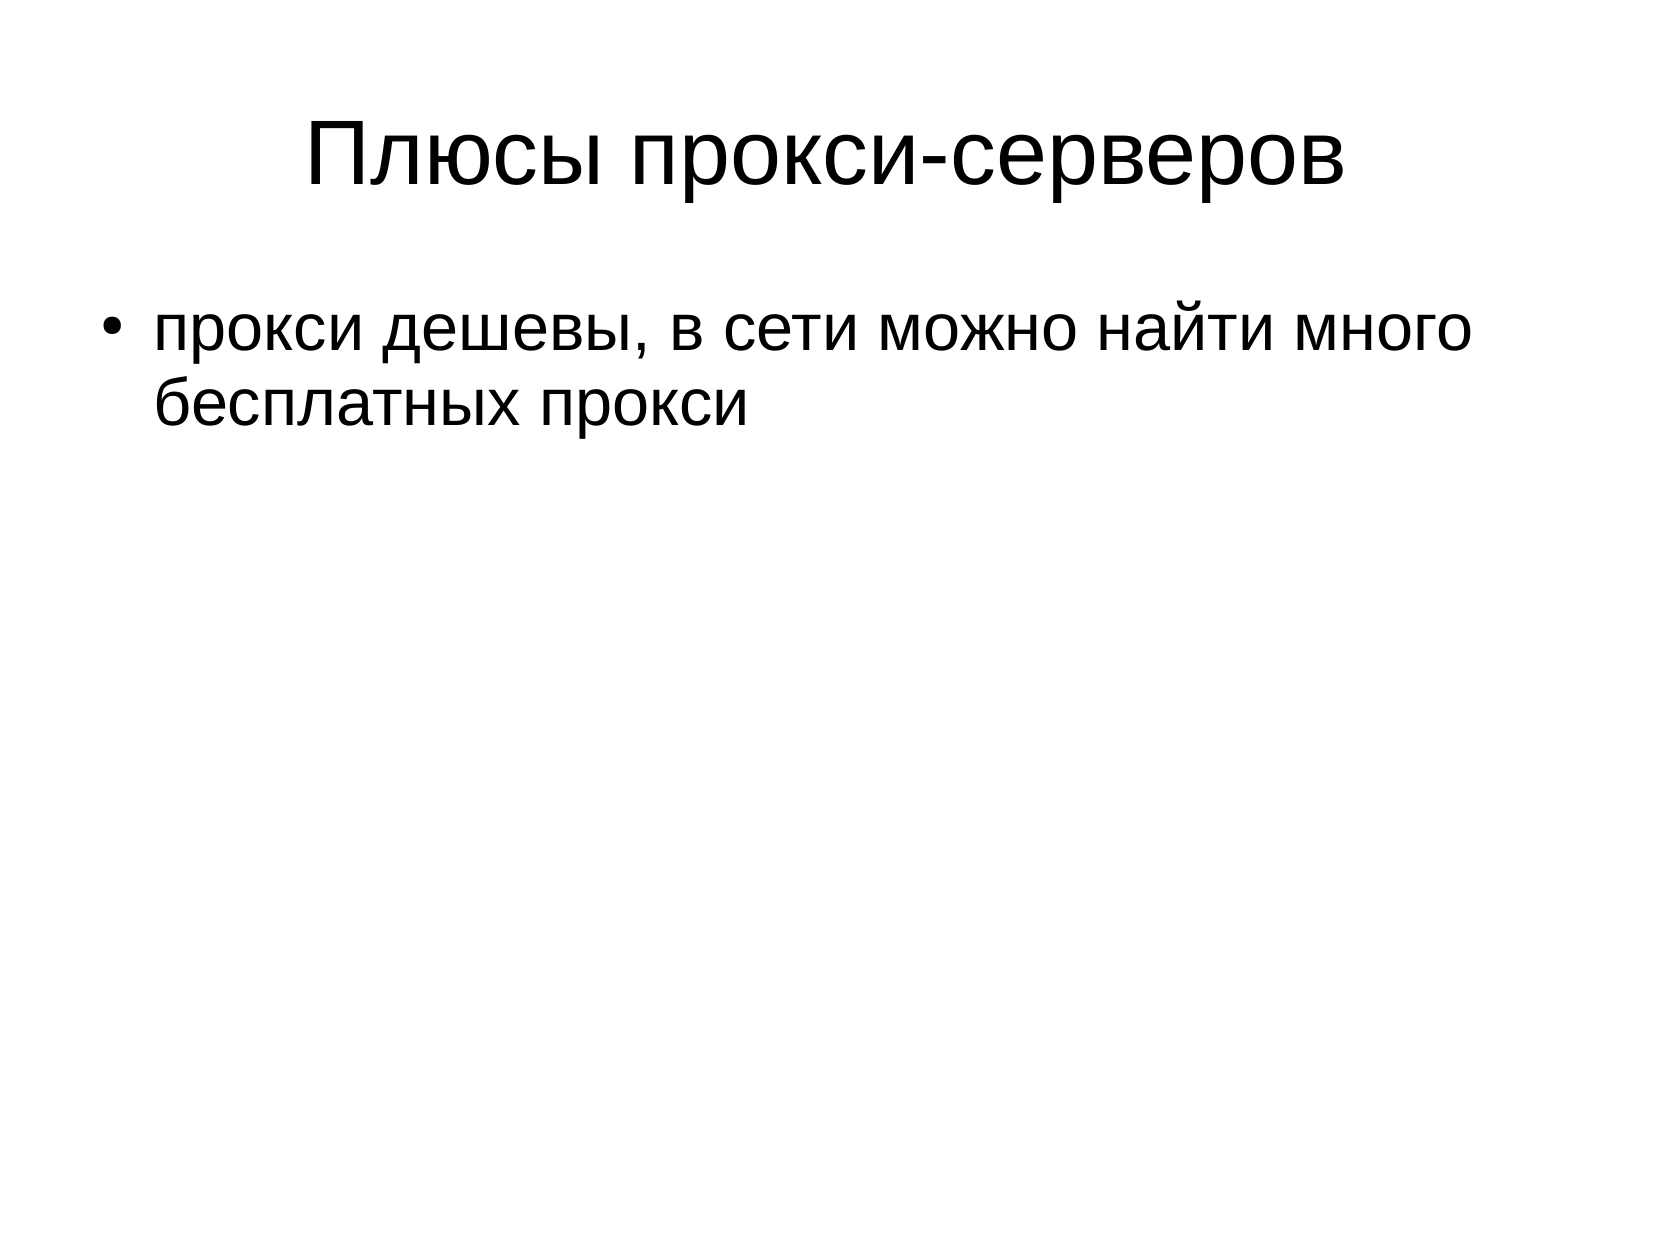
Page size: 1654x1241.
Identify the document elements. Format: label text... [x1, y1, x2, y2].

title Плюсы прокси-серверов [82, 49, 1571, 257]
list прокси дешевы, в сети можно найти много бесплатных прокси [82, 290, 1571, 1010]
